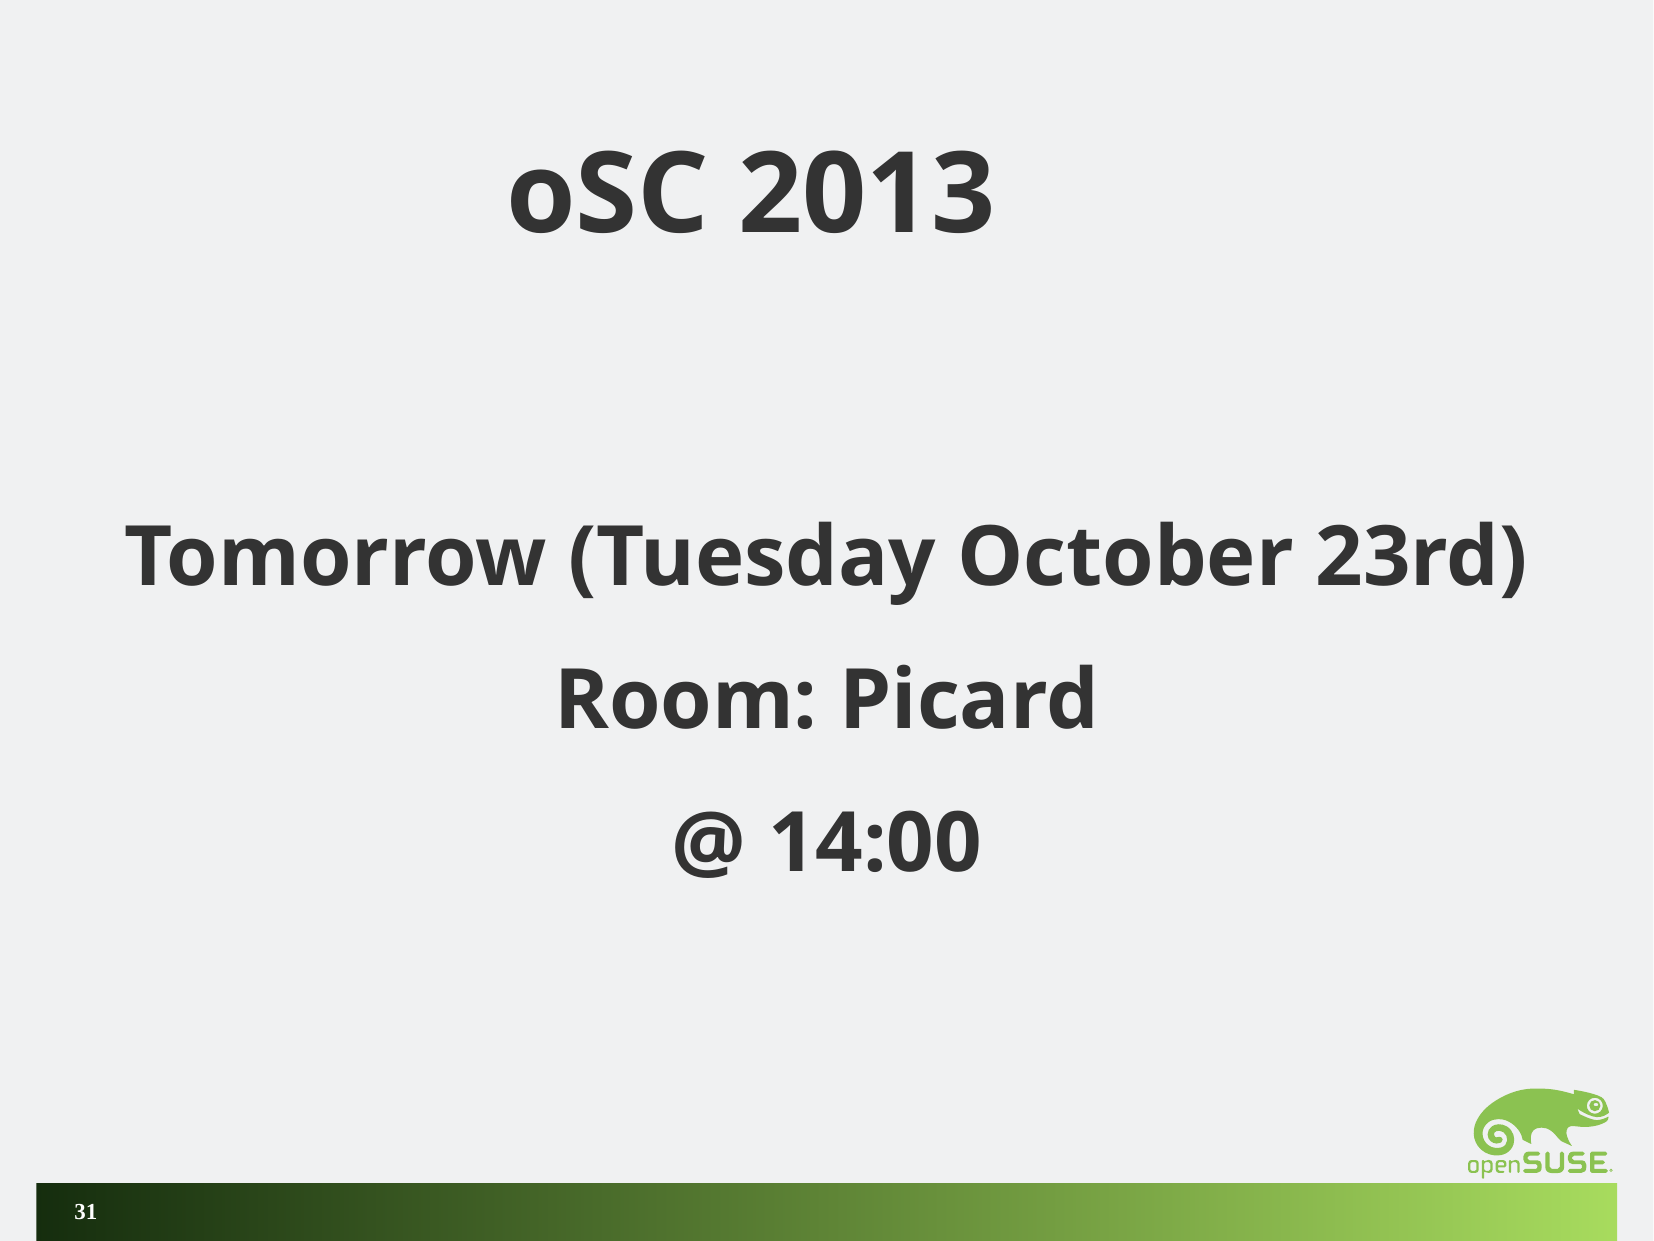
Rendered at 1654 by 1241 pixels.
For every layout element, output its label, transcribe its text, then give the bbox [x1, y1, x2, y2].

list Tomorrow (Tuesday October 23rd) Room: Picard @ 14:00 [82, 231, 1571, 1050]
picture [0, 0, 1654, 1241]
title oSC 2013 [506, 96, 1208, 231]
